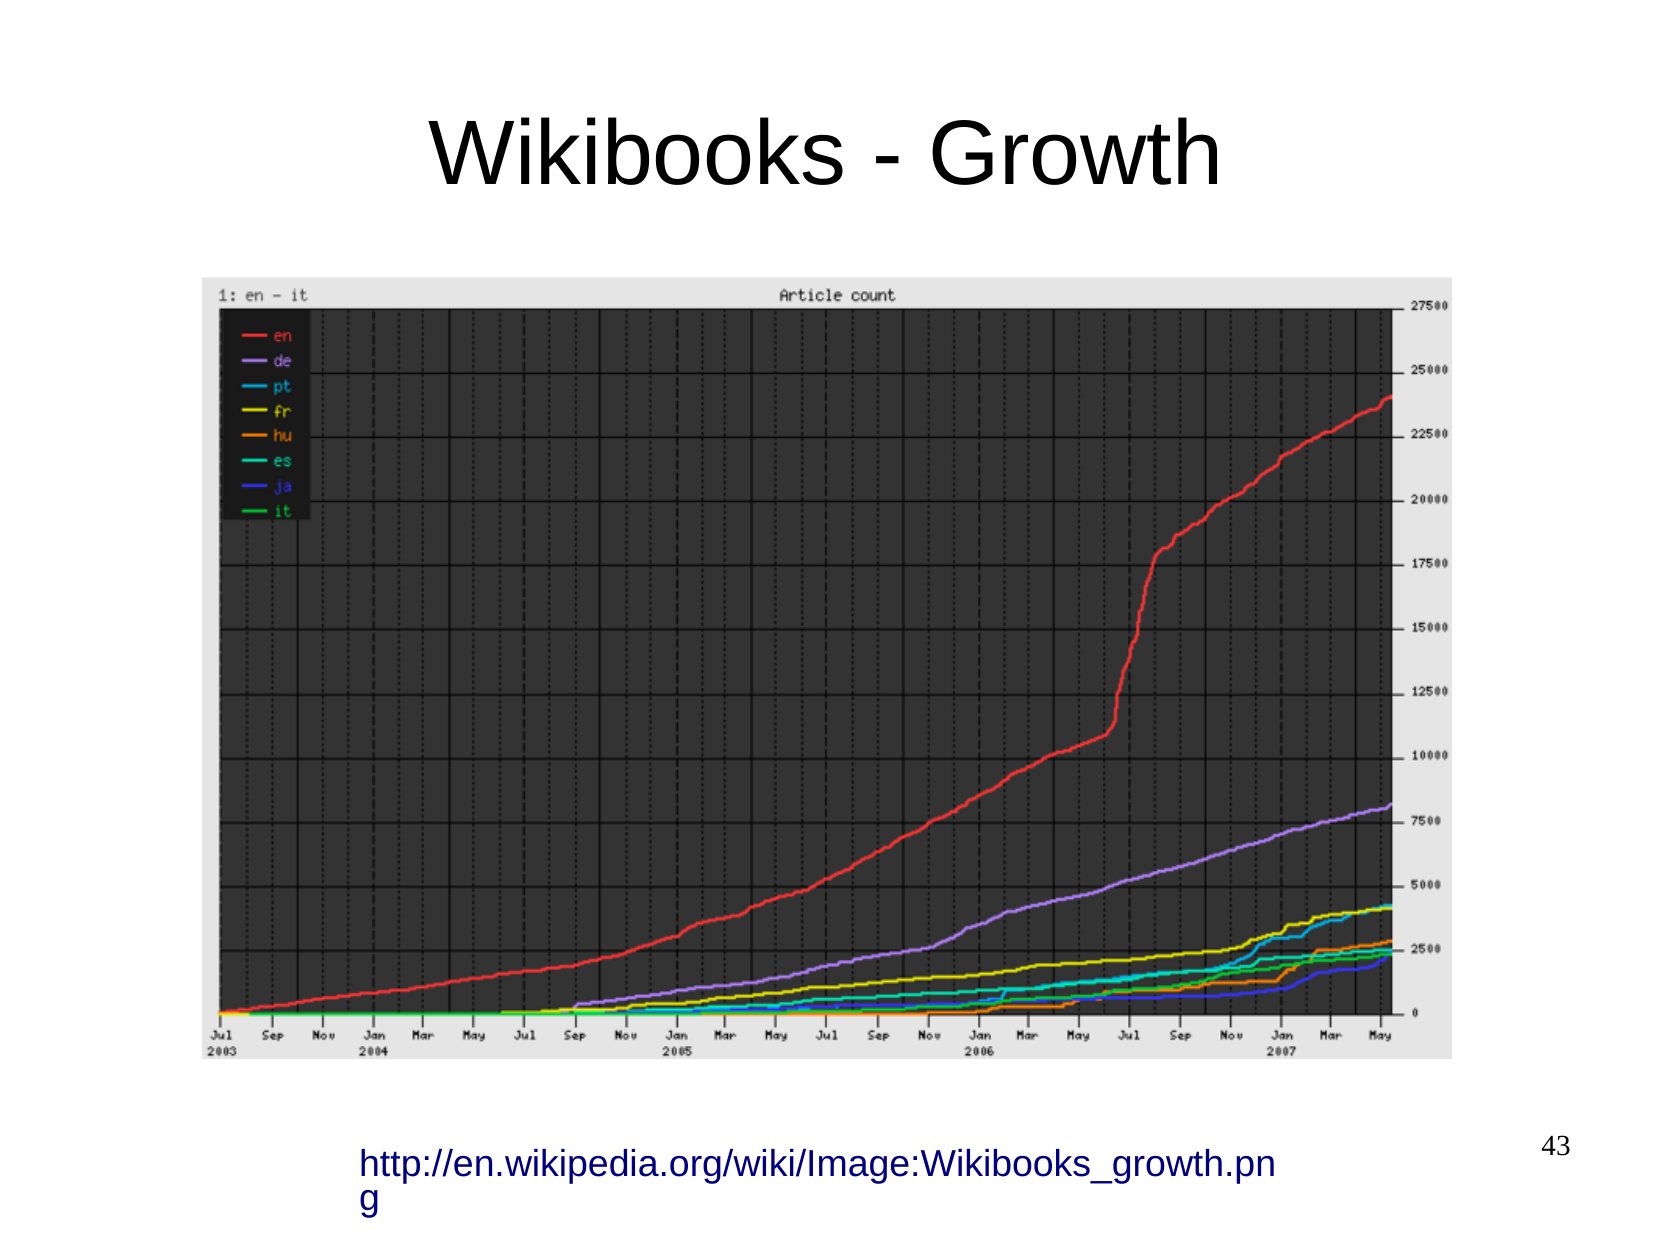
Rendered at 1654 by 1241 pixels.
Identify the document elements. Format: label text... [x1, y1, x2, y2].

picture [202, 276, 1452, 1059]
title Wikibooks - Growth [82, 49, 1571, 257]
text_box http://en.wikipedia.org/wiki/Image:Wikibooks_growth.png [344, 1135, 1310, 1193]
